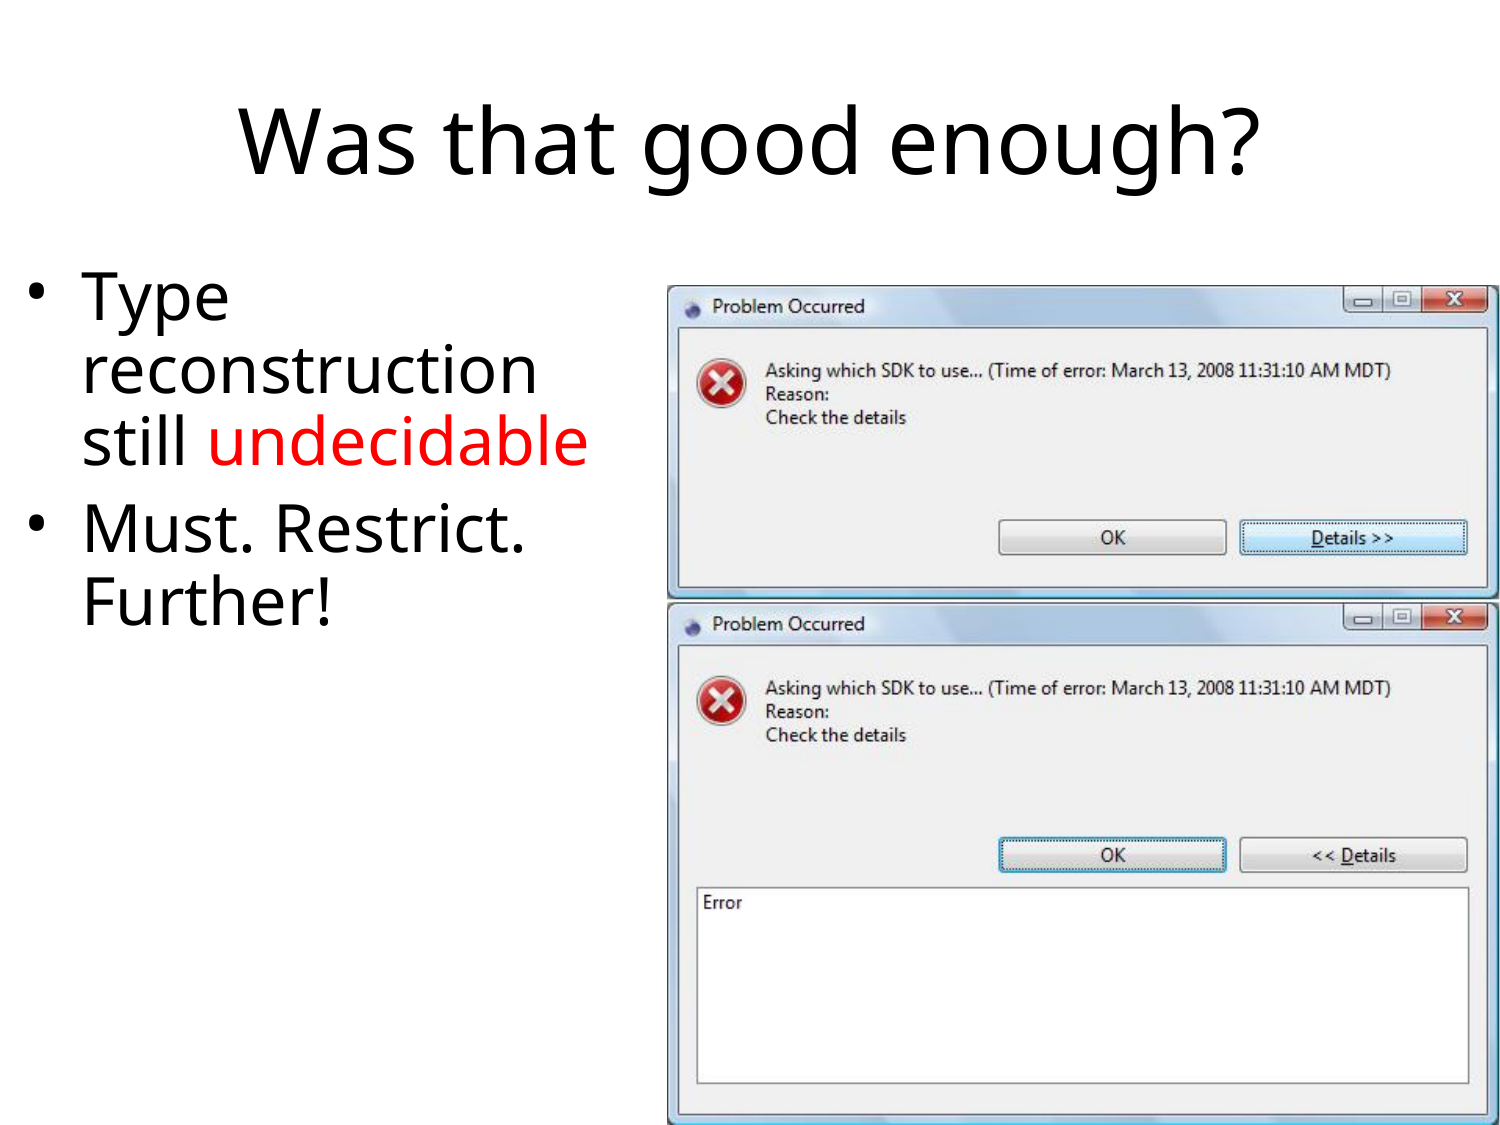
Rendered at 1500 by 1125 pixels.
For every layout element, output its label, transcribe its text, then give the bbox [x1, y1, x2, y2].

picture [667, 285, 1500, 1125]
list Type reconstruction still undecidable Must. Restrict. Further! [24, 262, 638, 1086]
title Was that good enough? [24, 45, 1476, 233]
